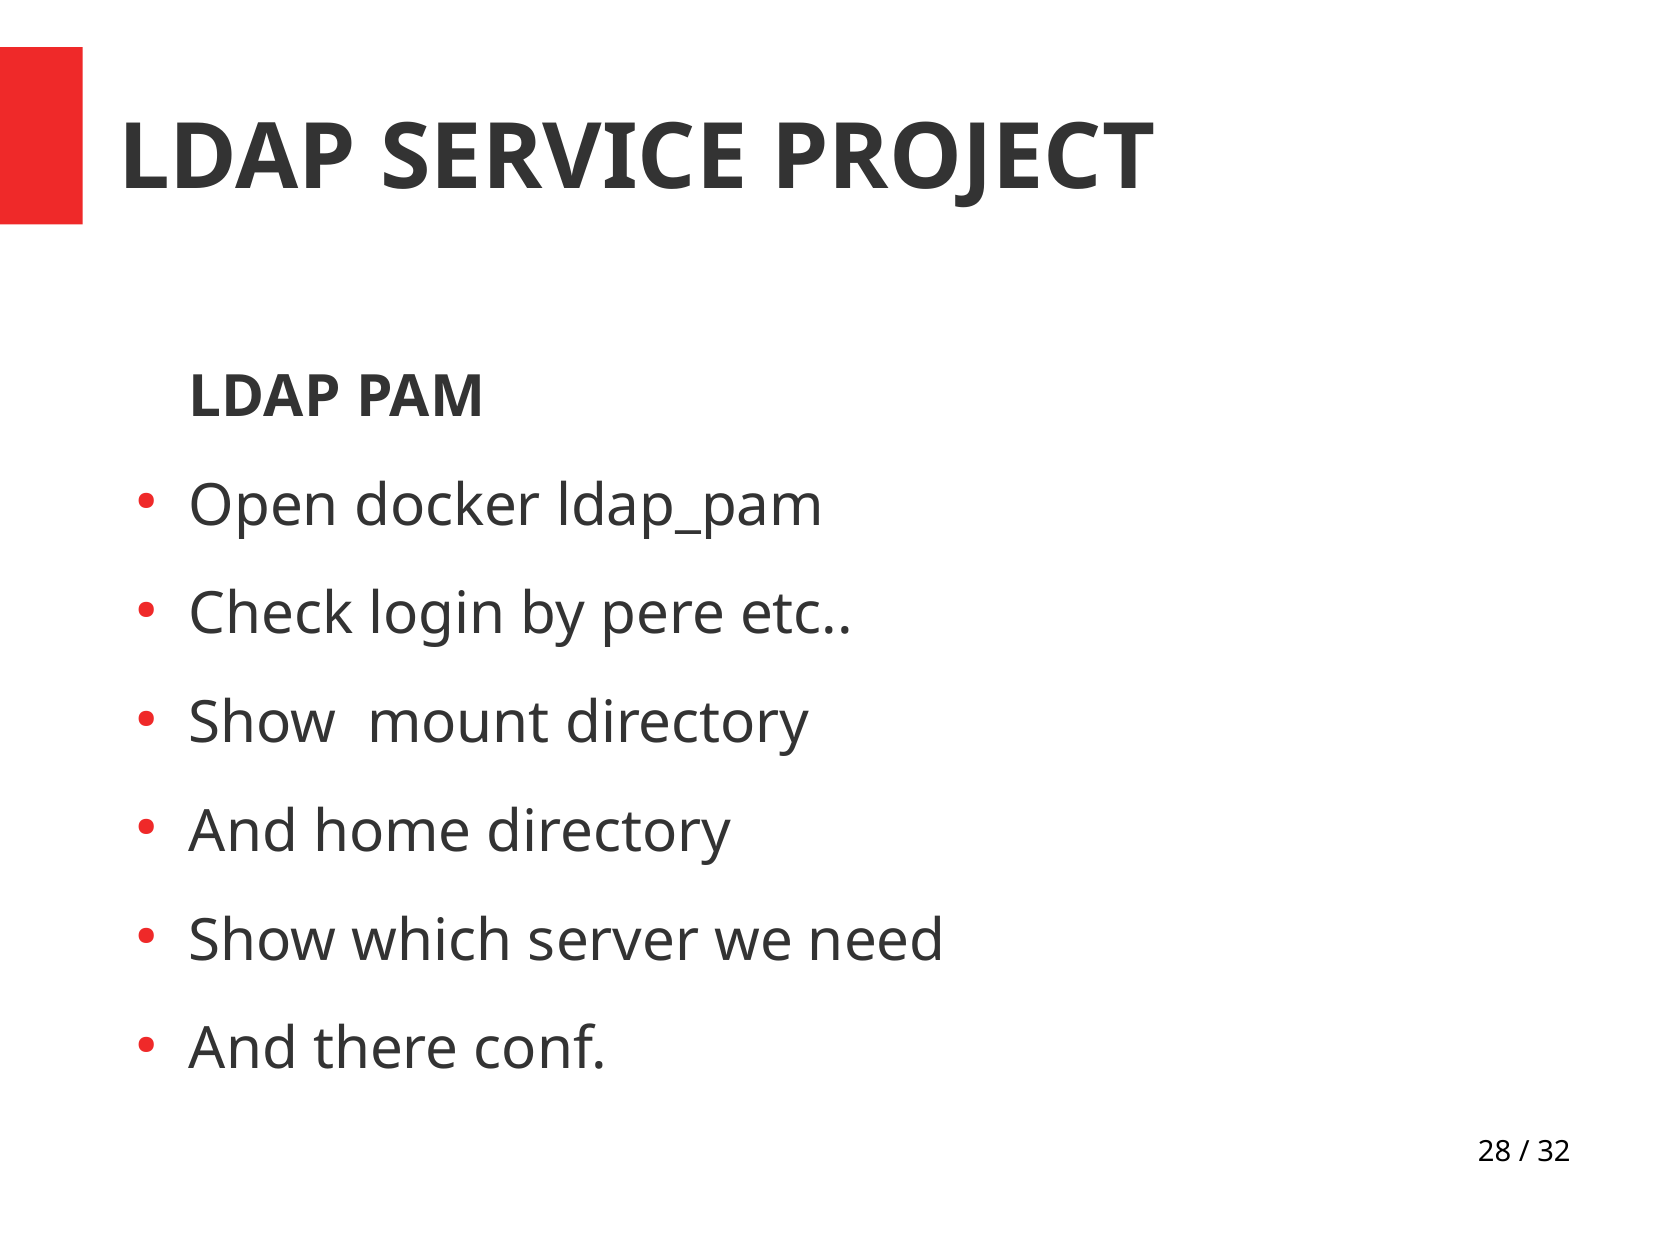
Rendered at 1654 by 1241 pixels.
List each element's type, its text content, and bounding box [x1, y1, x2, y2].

text_box [118, 354, 1536, 1074]
title LDAP SERVICE PROJECT [118, 49, 1571, 257]
